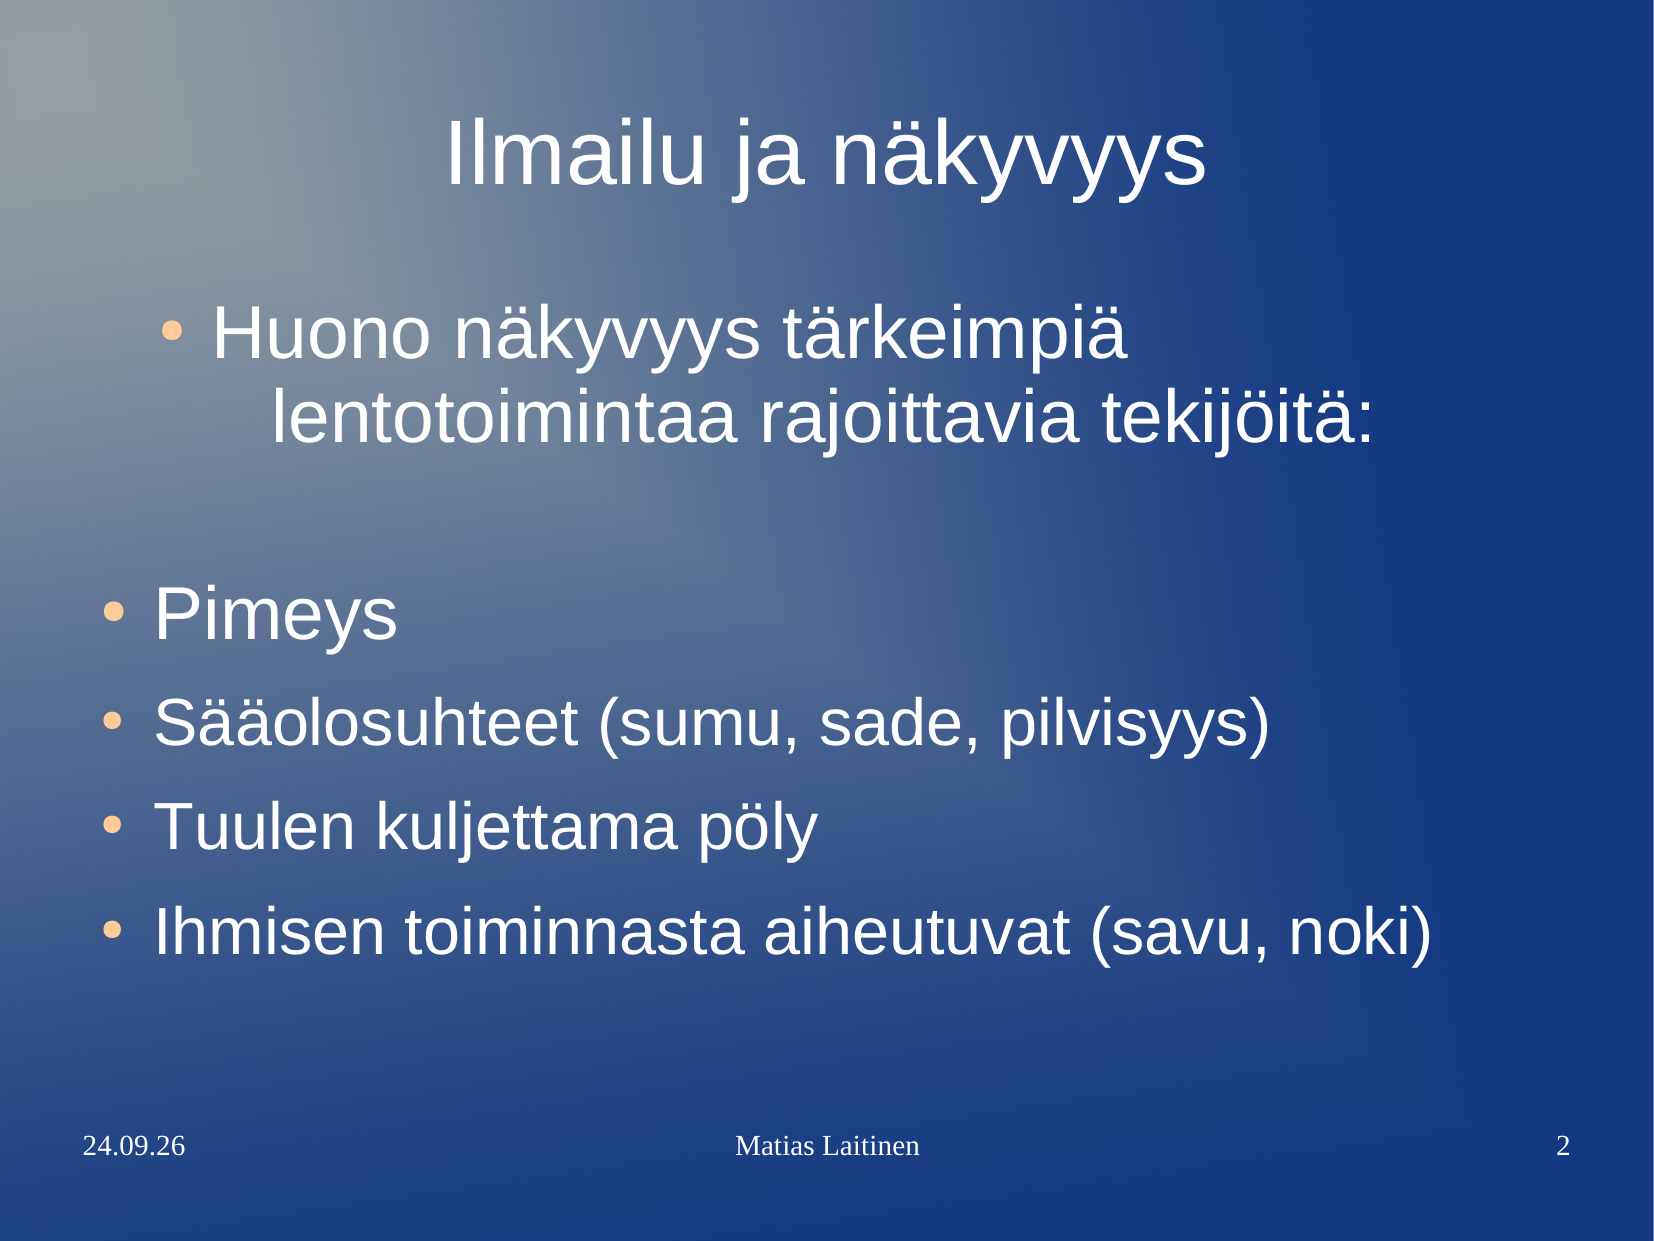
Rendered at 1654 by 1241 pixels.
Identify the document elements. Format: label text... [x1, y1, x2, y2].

list [82, 290, 1571, 1109]
title Ilmailu ja näkyvyys [82, 49, 1571, 257]
picture [0, 0, 1654, 1241]
